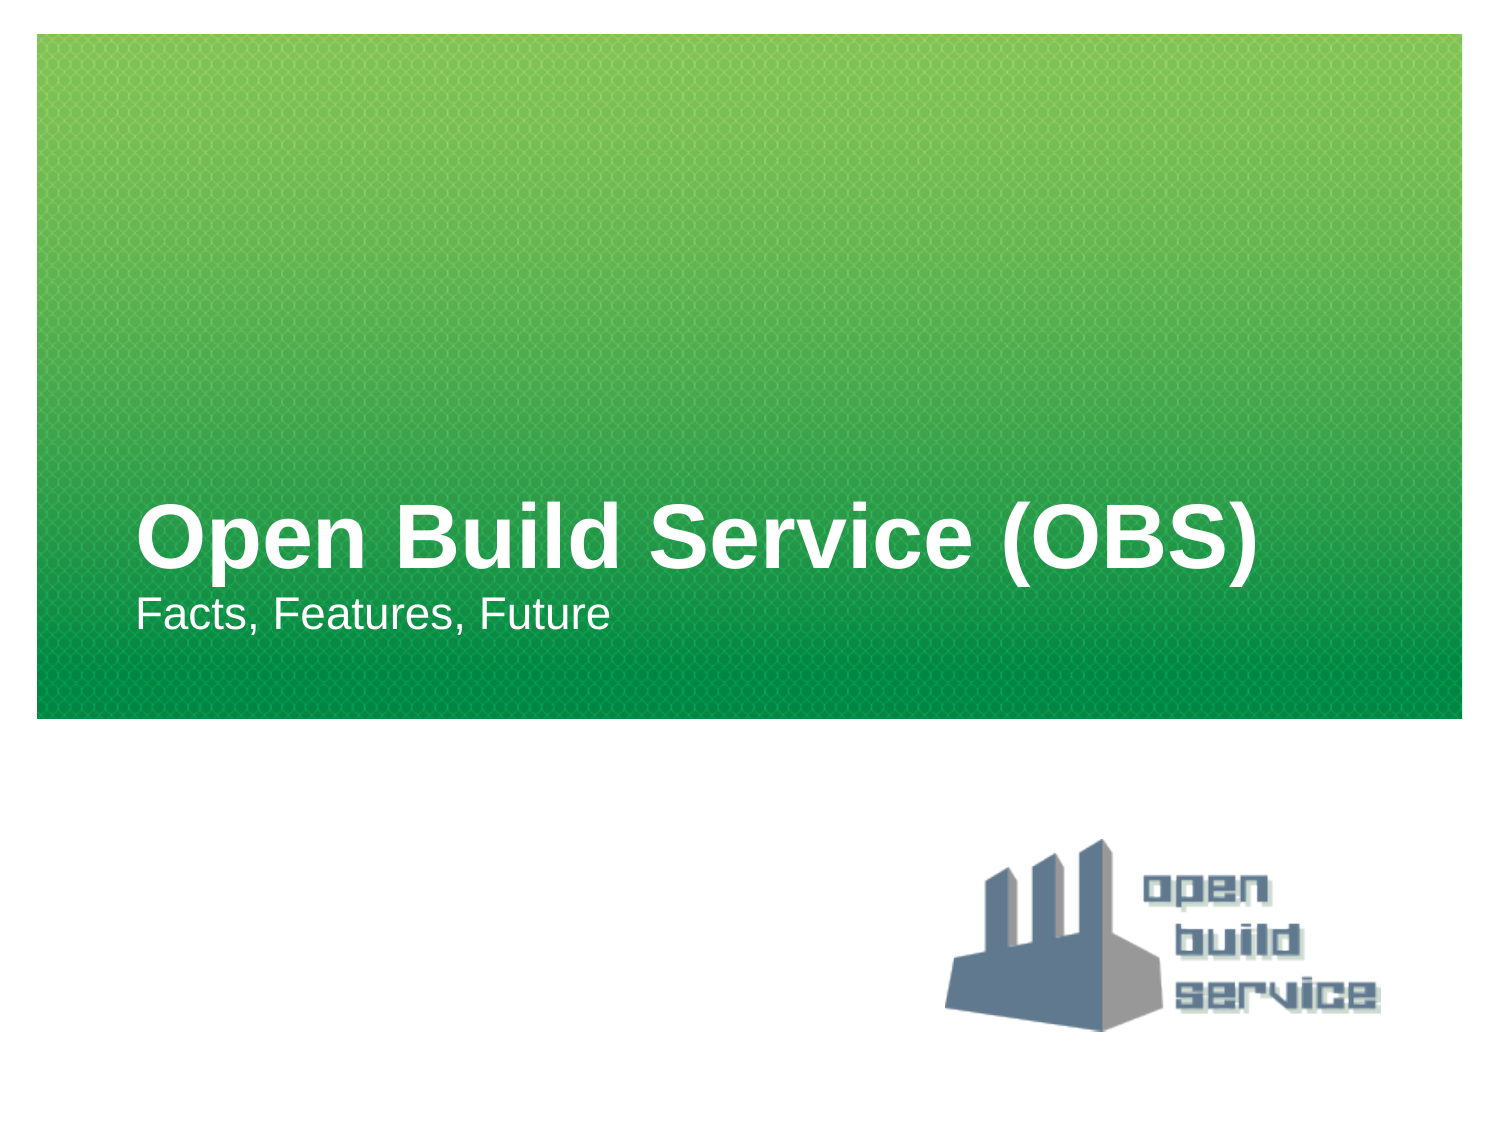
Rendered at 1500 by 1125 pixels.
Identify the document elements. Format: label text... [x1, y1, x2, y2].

picture [945, 839, 1381, 1032]
picture [37, 34, 1463, 719]
title Open Build Service (OBS) Facts, Features, Future [135, 388, 1409, 640]
